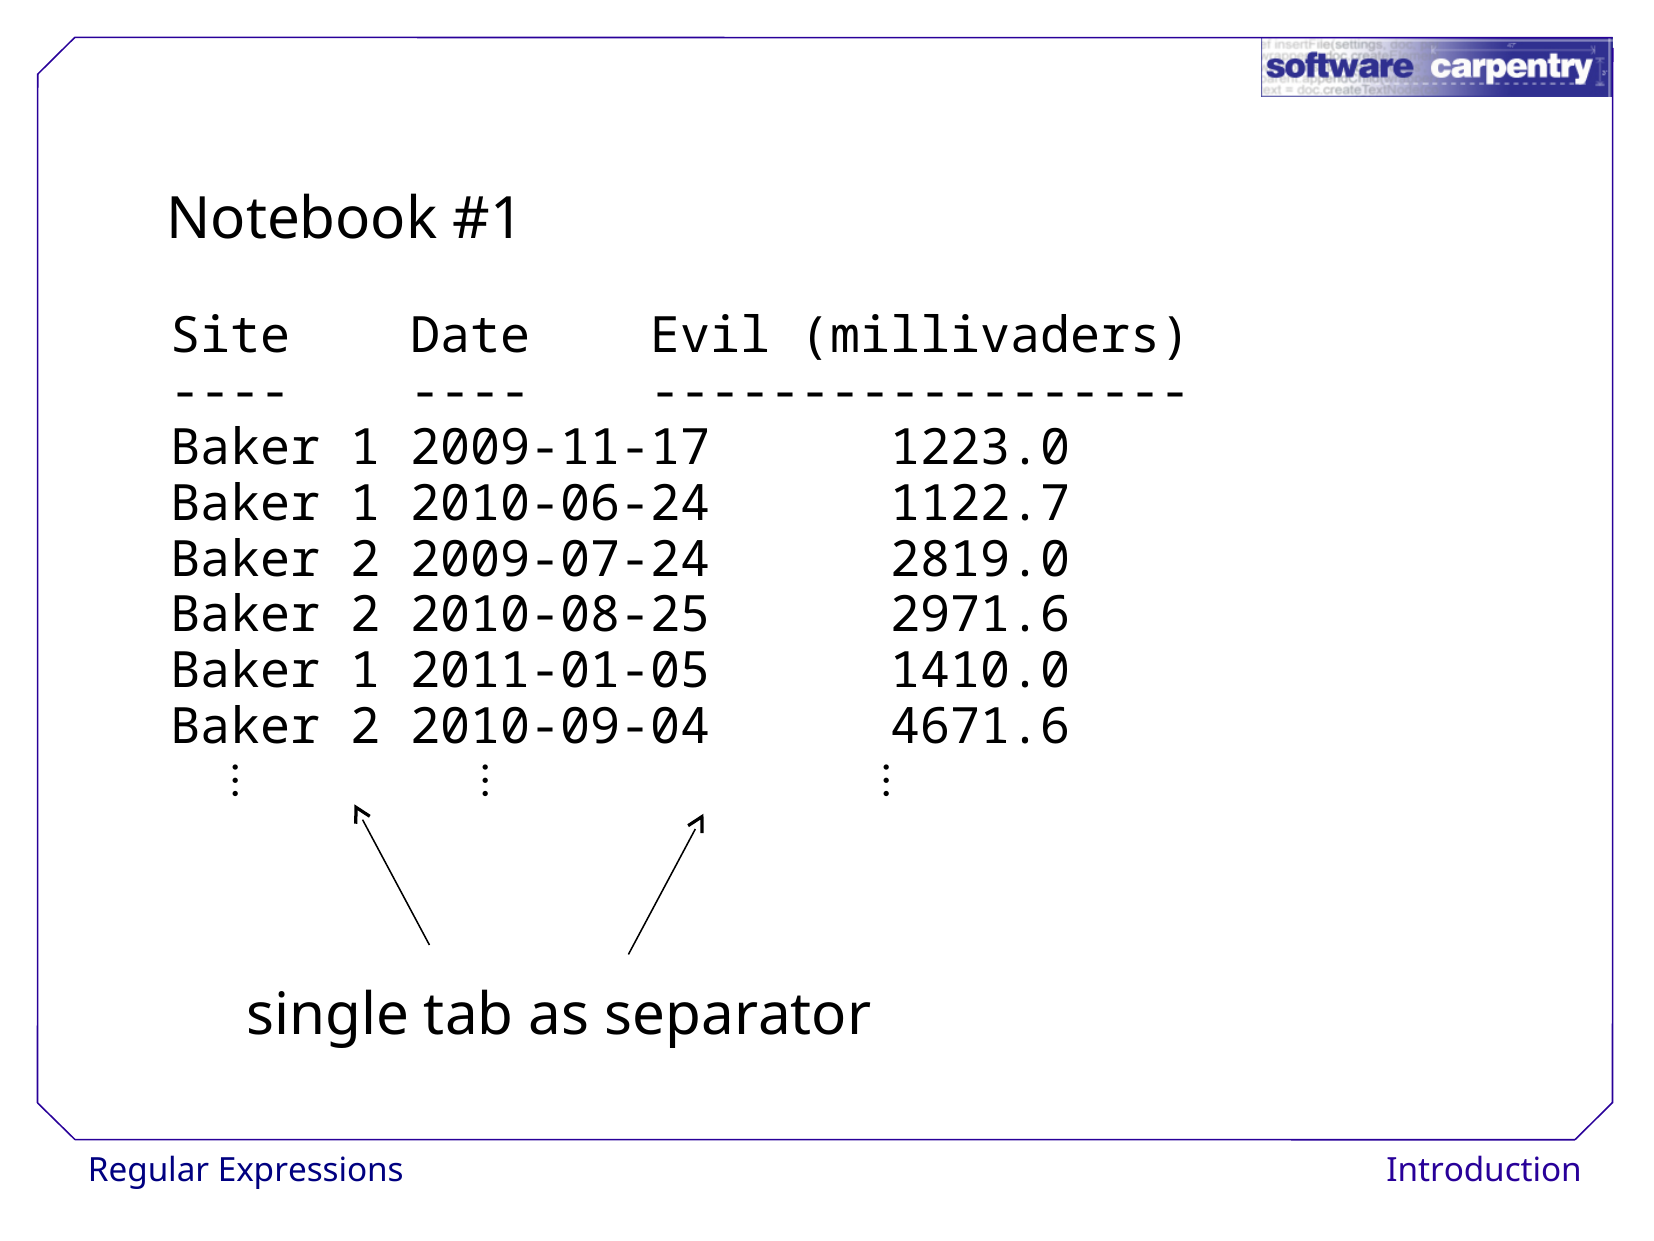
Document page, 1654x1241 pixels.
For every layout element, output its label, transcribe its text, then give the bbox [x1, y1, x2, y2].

picture [1261, 39, 1613, 97]
text_box single tab as separator [231, 974, 890, 1055]
text_box Site Date Evil (millivaders) ---- ---- ------------------ Baker 1 2009-11-17 1223.0 Baker 1 2010-06-24 1122.7 Baker 2 2009-07-24 2819.0 Baker 2 2010-08-25 2971.6 Baker 1 2011-01-05 1410.0 Baker 2 2010-09-04 4671.6 ⋮ ⋮ ⋮ [155, 300, 1535, 818]
text_box Notebook #1 [151, 138, 1530, 259]
